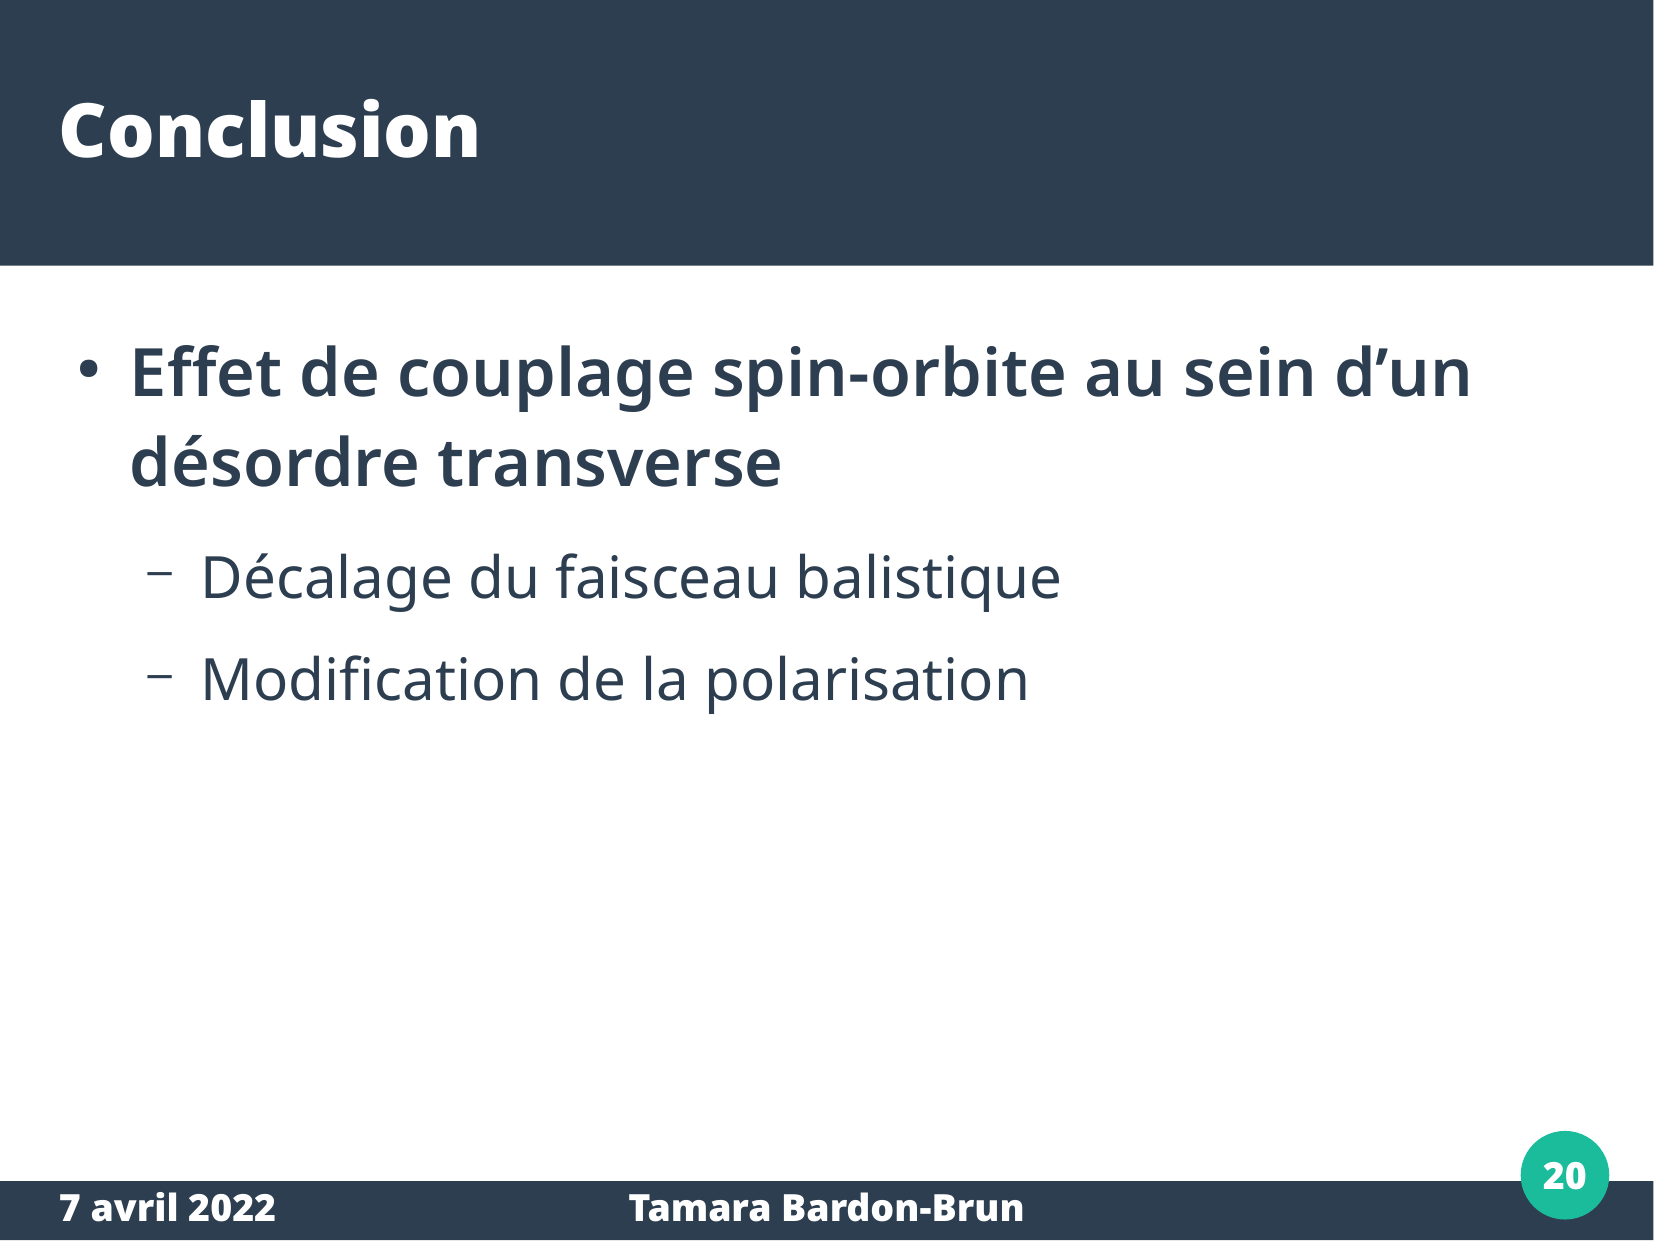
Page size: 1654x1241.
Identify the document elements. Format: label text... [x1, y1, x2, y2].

list Effet de couplage spin-orbite au sein d’un désordre transverse Décalage du faisceau balistique Modification de la polarisation [59, 324, 1595, 1152]
title Conclusion [59, 49, 1595, 207]
